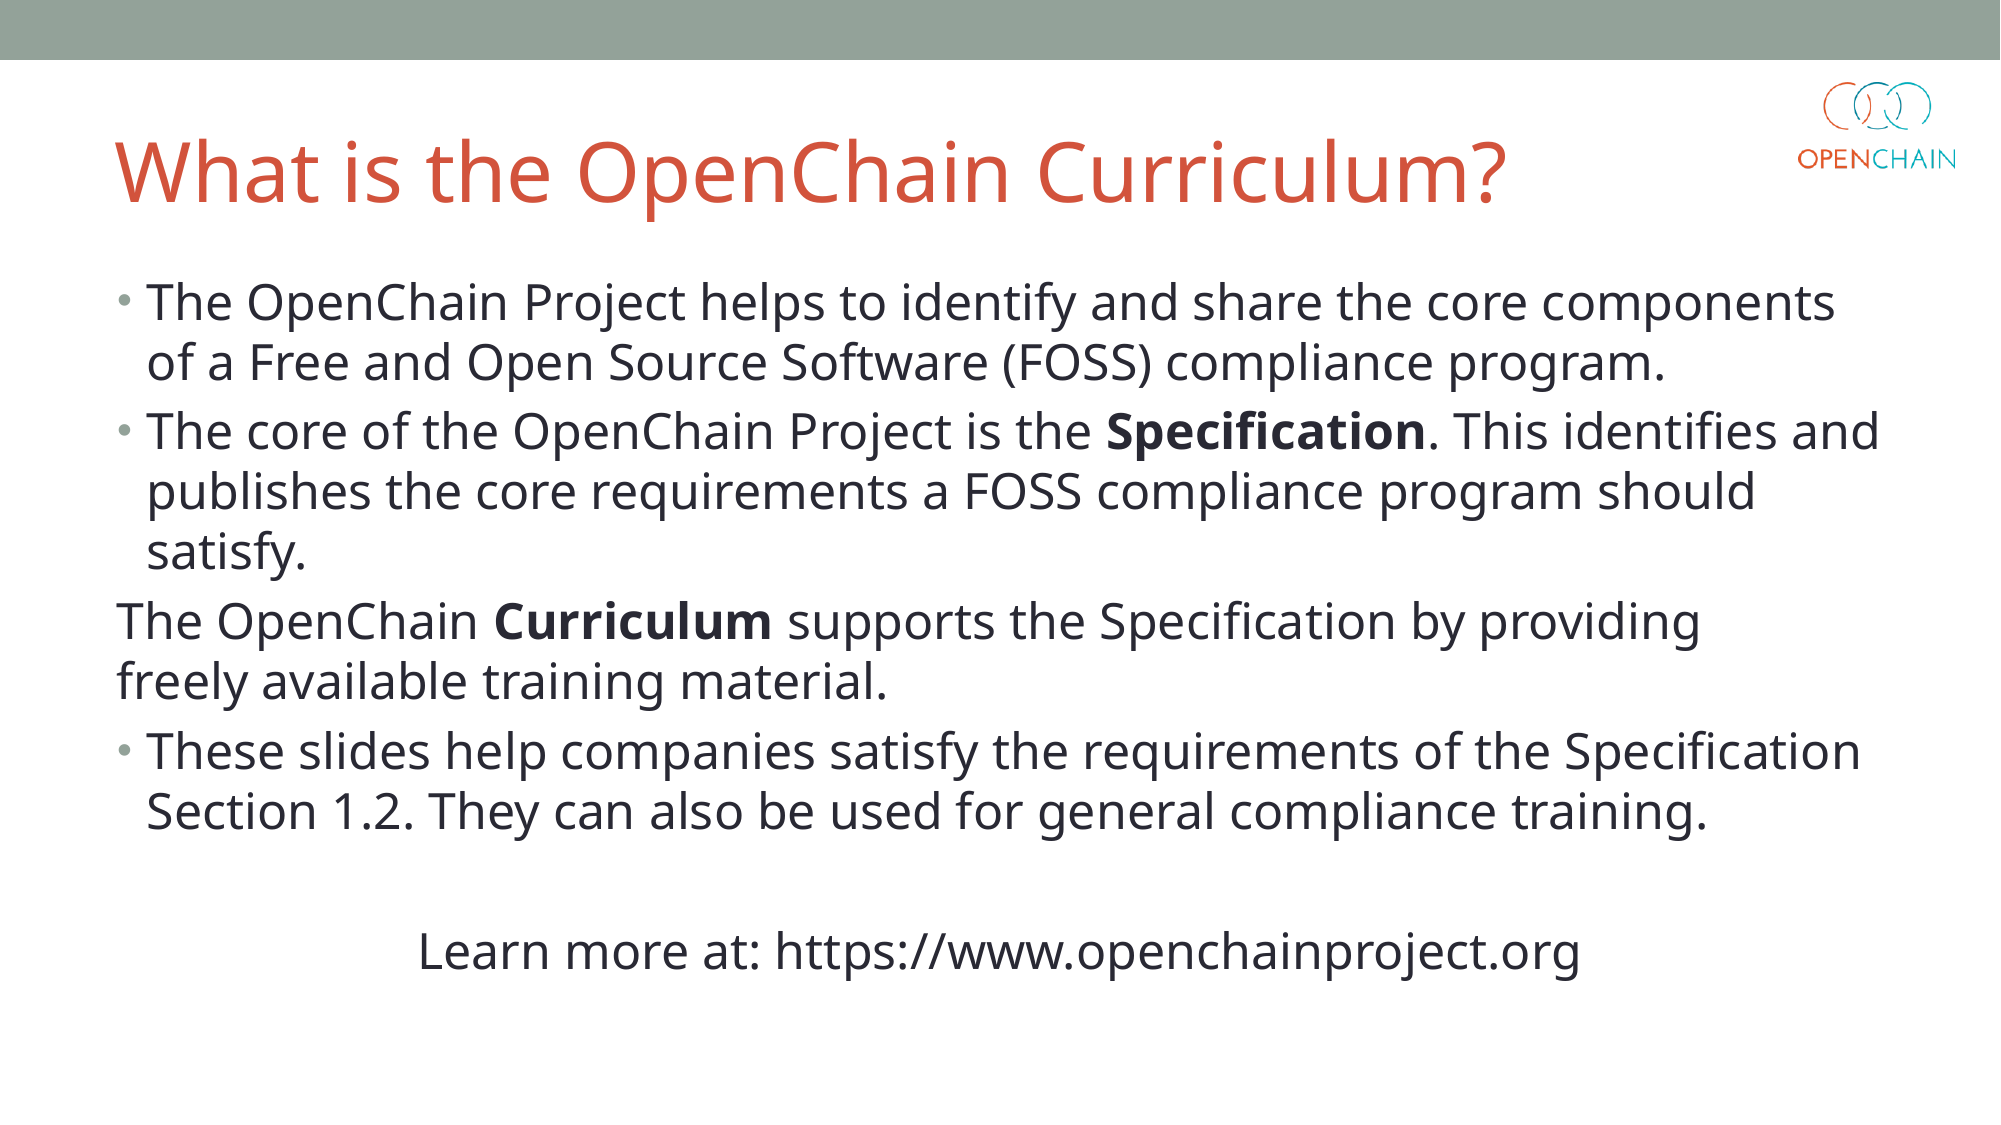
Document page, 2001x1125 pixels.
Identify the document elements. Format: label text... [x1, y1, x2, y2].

picture [1798, 82, 1955, 169]
text_box What is the OpenChain Curriculum? [99, 87, 1900, 250]
text_box The OpenChain Project helps to identify and share the core components of a Free and Open Source Software (FOSS) compliance program. The core of the OpenChain Project is the Specification. This identifies and publishes the core requirements a FOSS compliance program should satisfy. The OpenChain Curriculum supports the Specification by providing freely available training material. These slides help companies satisfy the requirements of the Specification Section 1.2. They can also be used for general compliance training. Learn more at: https://www.openchainproject.org [102, 262, 1898, 1075]
